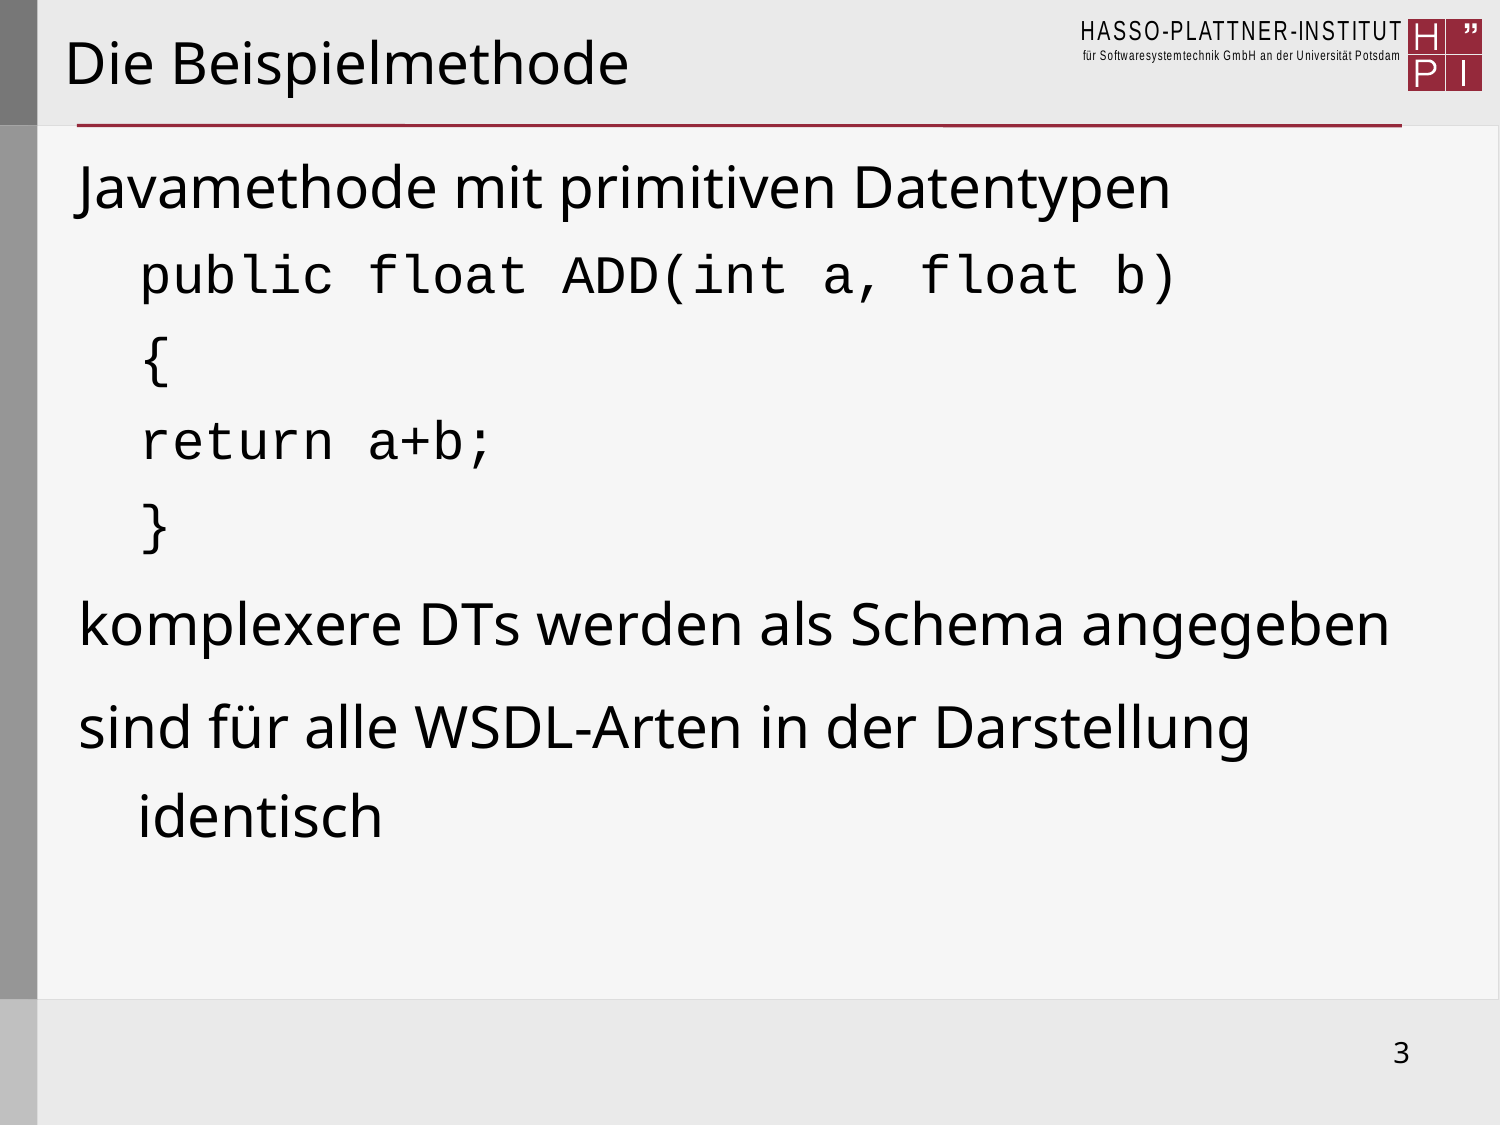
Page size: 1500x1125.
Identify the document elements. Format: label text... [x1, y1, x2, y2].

list Javamethode mit primitiven Datentypen public float ADD(int a, float b) { return a+b; } komplexere DTs werden als Schema angegeben sind für alle WSDL-Arten in der Darstellung identisch [64, 137, 1415, 869]
title Die Beispielmethode [64, 0, 1070, 137]
